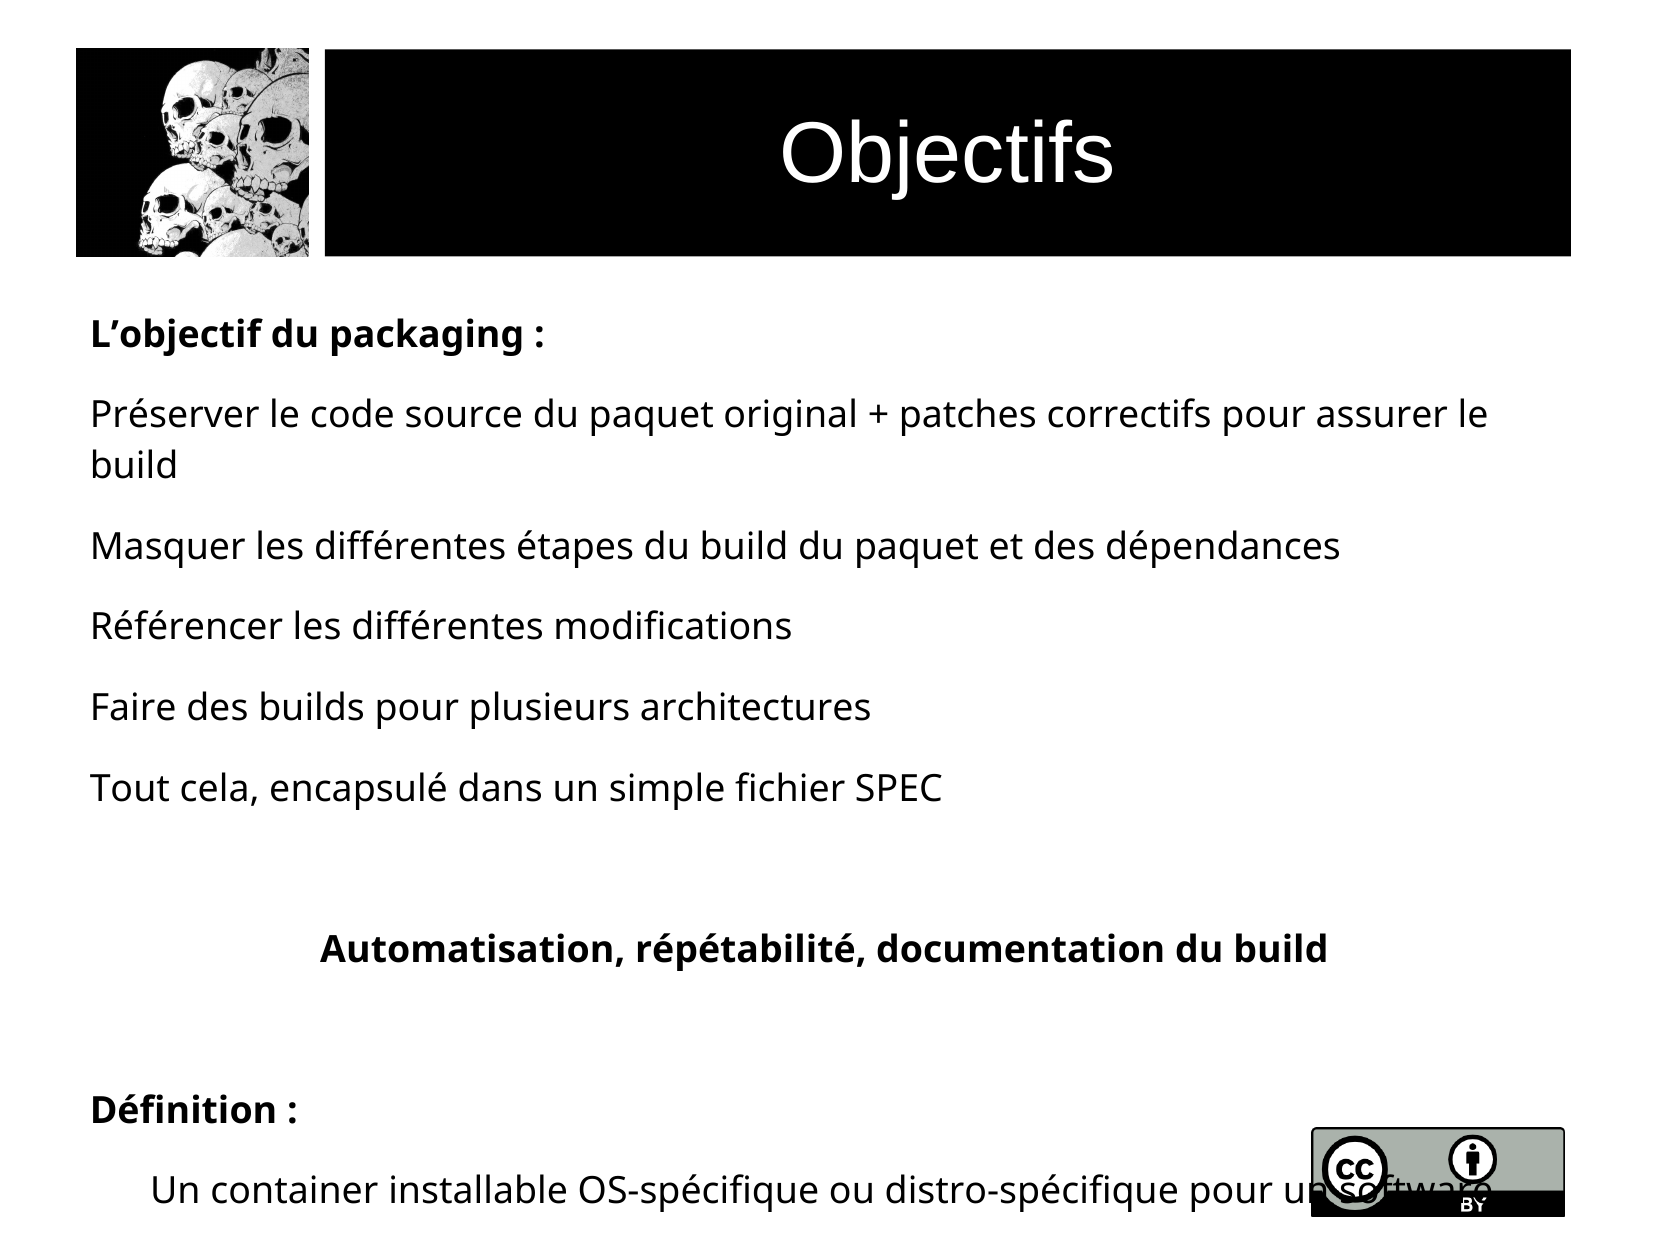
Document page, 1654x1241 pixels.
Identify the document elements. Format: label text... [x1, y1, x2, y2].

picture [1311, 1127, 1565, 1217]
text_box L’objectif du packaging : Préserver le code source du paquet original + patches correctifs pour assurer le build Masquer les différentes étapes du build du paquet et des dépendances Référencer les différentes modifications Faire des builds pour plusieurs architectures Tout cela, encapsulé dans un simple fichier SPEC Automatisation, répétabilité, documentation du build Définition : Un container installable OS-spécifique ou distro-spécifique pour un software [75, 300, 1576, 1105]
picture [76, 48, 309, 257]
title Objectifs [324, 49, 1571, 257]
